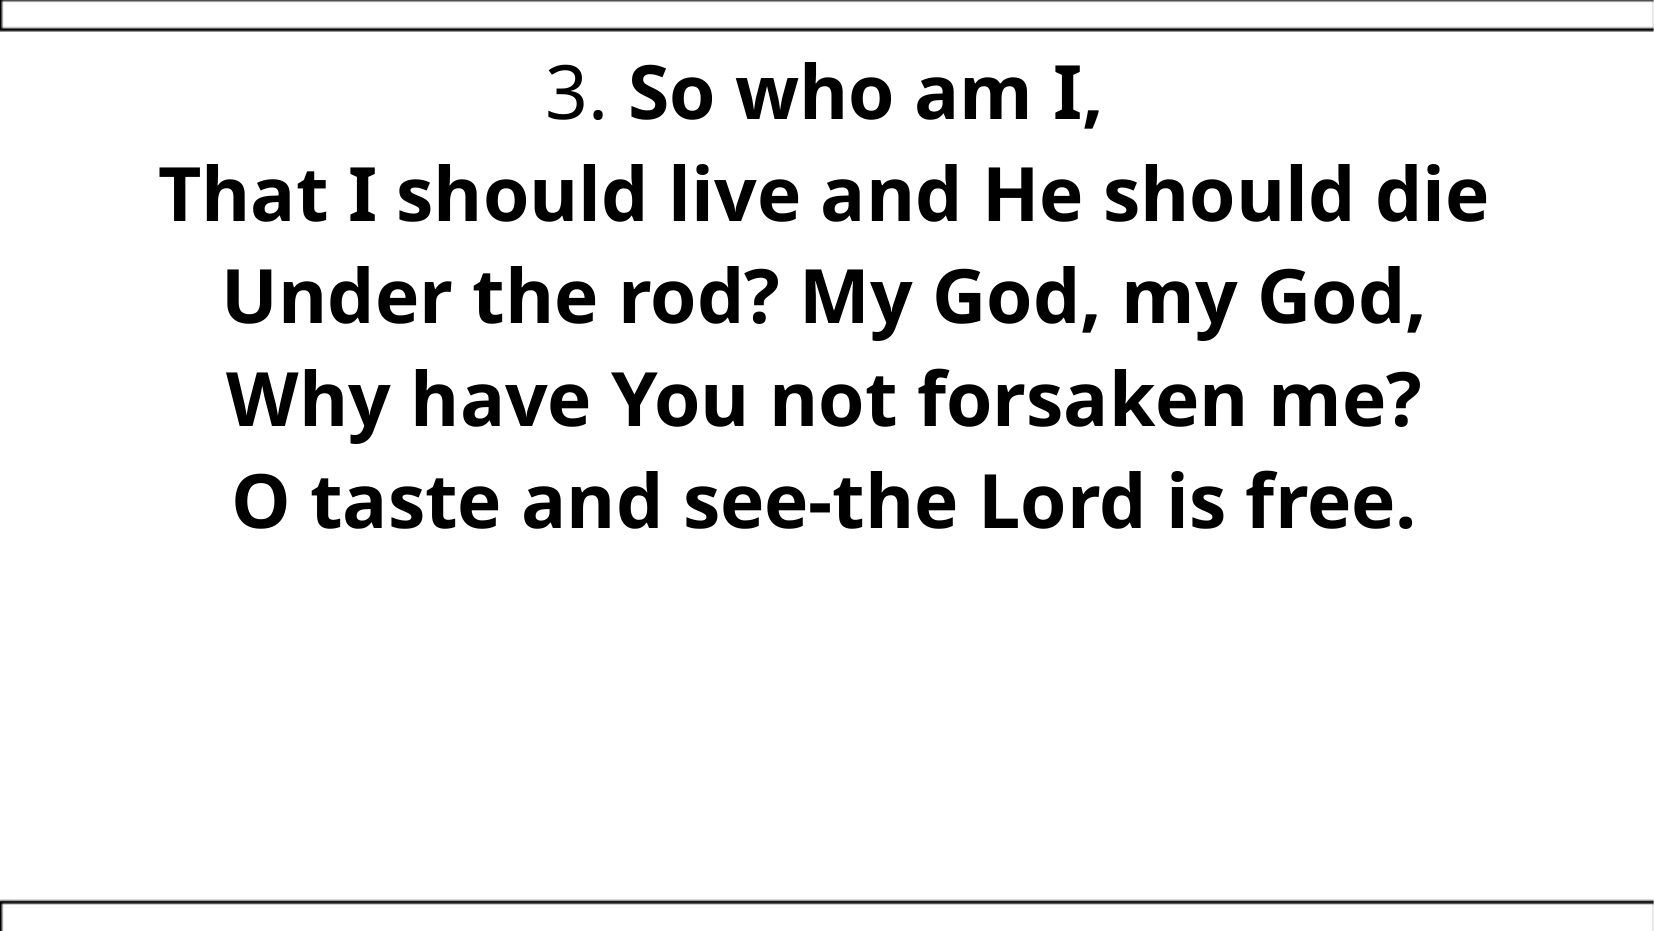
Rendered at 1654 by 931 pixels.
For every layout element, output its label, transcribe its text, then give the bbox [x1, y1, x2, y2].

picture [0, 0, 1654, 931]
text_box 3. So who am I, That I should live and He should die Under the rod? My God, my God, Why have You not forsaken me? O taste and see-the Lord is free. [120, 31, 1531, 546]
